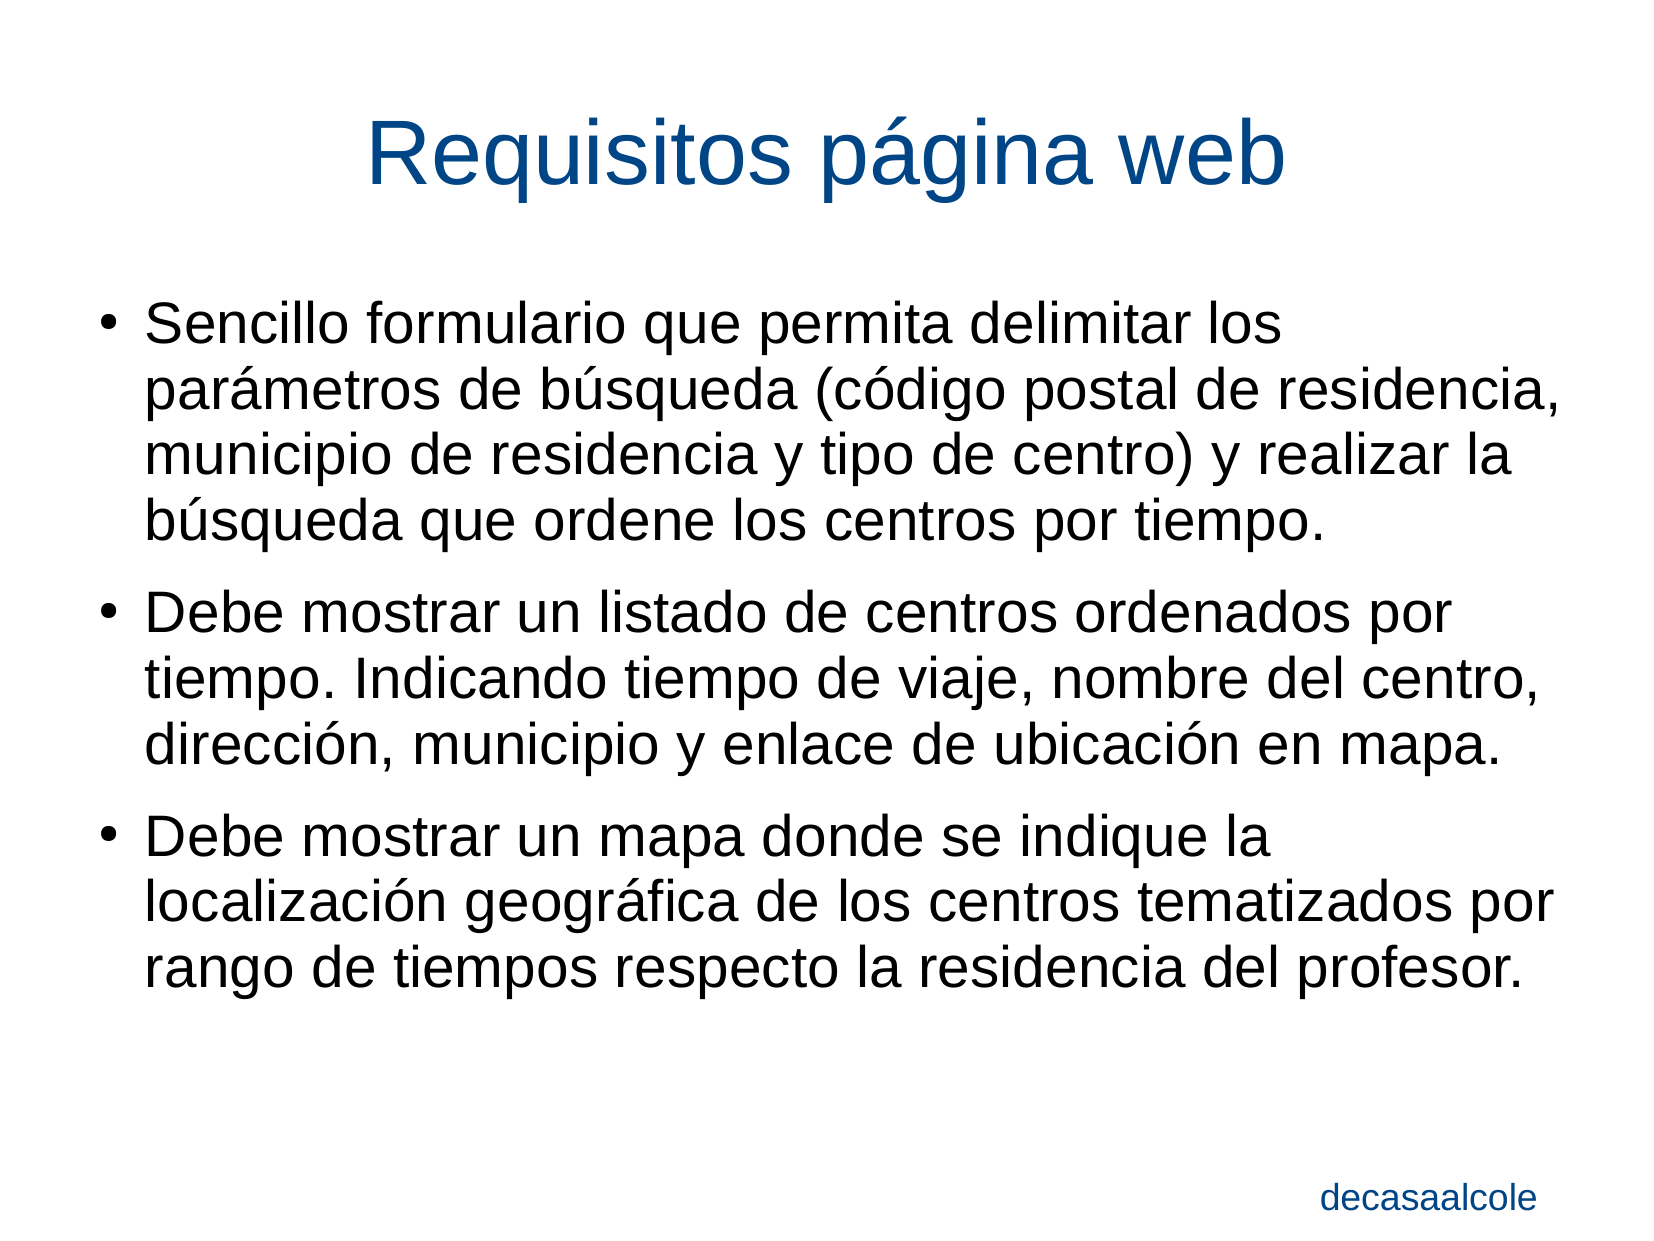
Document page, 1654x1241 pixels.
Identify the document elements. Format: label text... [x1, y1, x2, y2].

list Sencillo formulario que permita delimitar los parámetros de búsqueda (código postal de residencia, municipio de residencia y tipo de centro) y realizar la búsqueda que ordene los centros por tiempo. Debe mostrar un listado de centros ordenados por tiempo. Indicando tiempo de viaje, nombre del centro, dirección, municipio y enlace de ubicación en mapa. Debe mostrar un mapa donde se indique la localización geográfica de los centros tematizados por rango de tiempos respecto la residencia del profesor. [82, 290, 1571, 1010]
text_box decasaalcole [1305, 1169, 1625, 1227]
title Requisitos página web [82, 49, 1571, 257]
